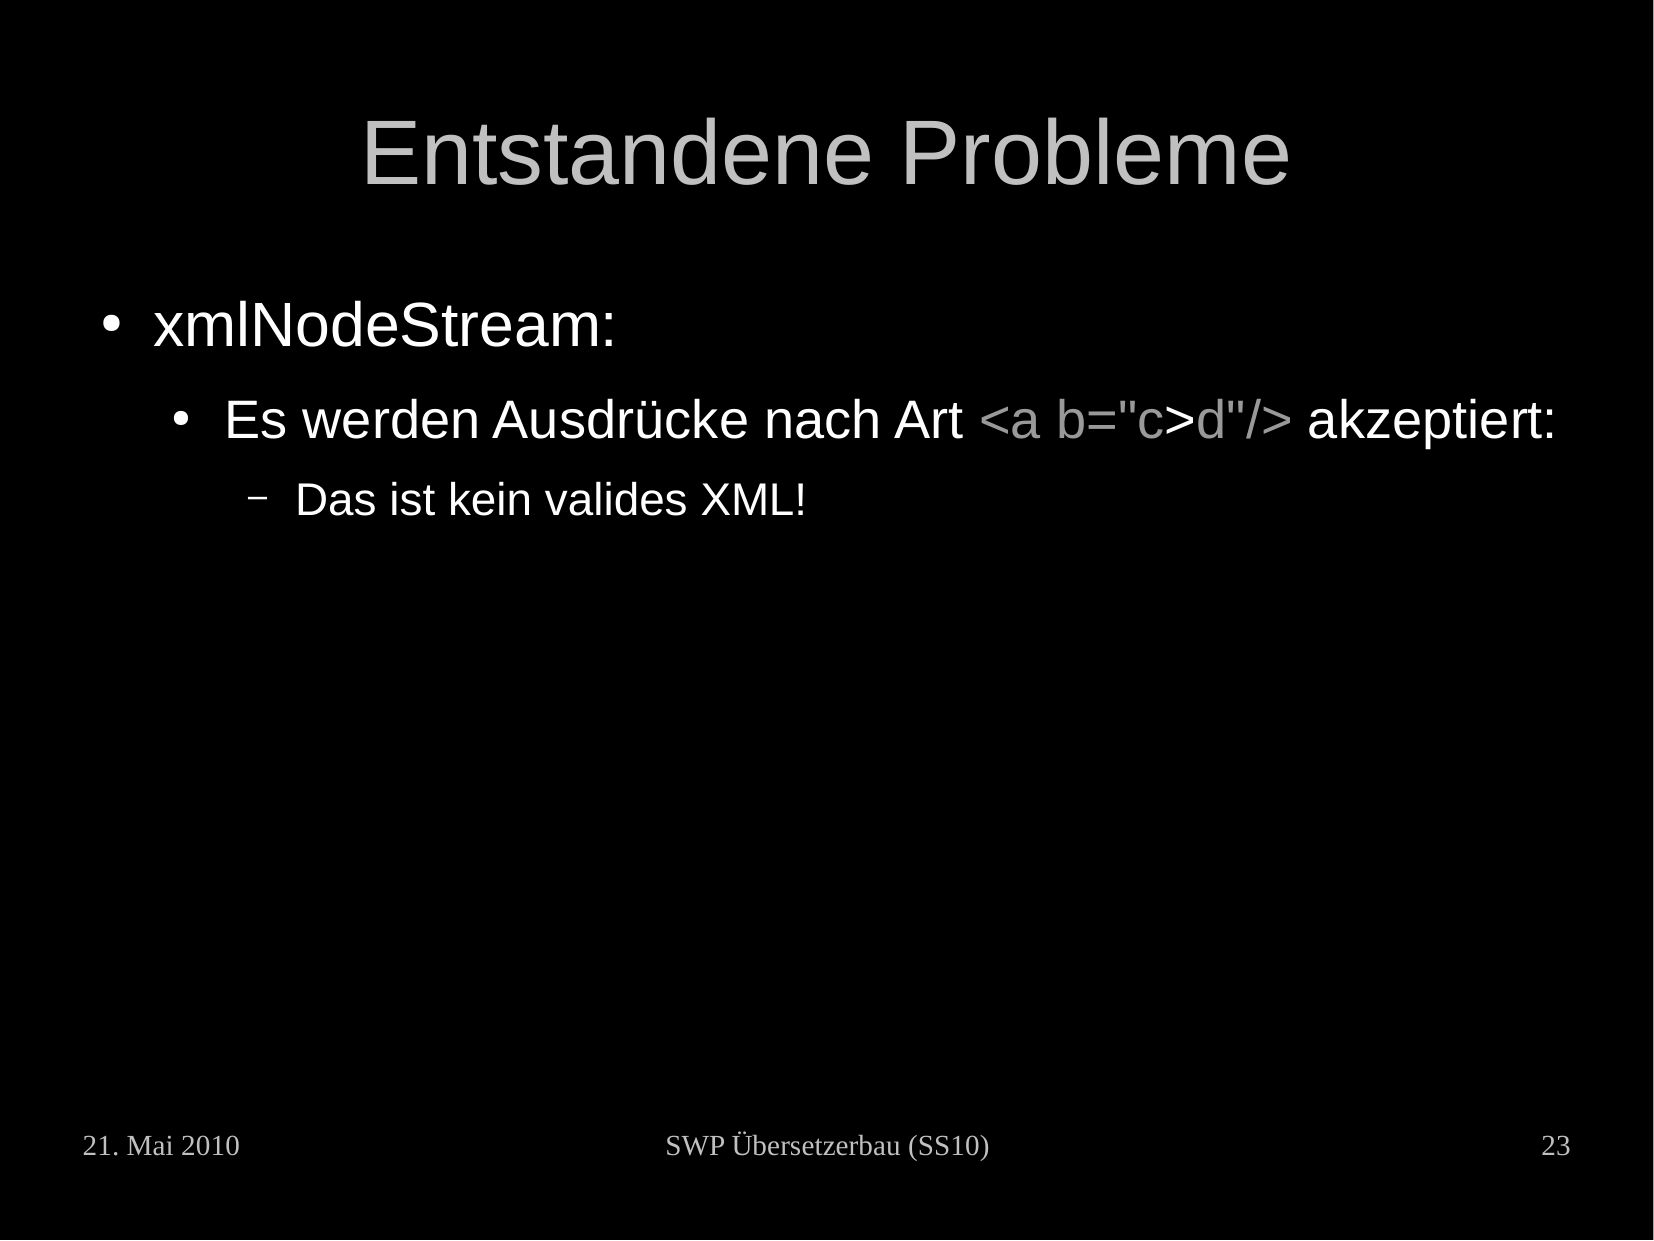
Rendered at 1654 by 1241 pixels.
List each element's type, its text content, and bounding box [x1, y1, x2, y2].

list xmlNodeStream: Es werden Ausdrücke nach Art <a b="c>d"/> akzeptiert: Das ist kein valides XML! [82, 290, 1571, 1109]
title Entstandene Probleme [82, 49, 1571, 257]
